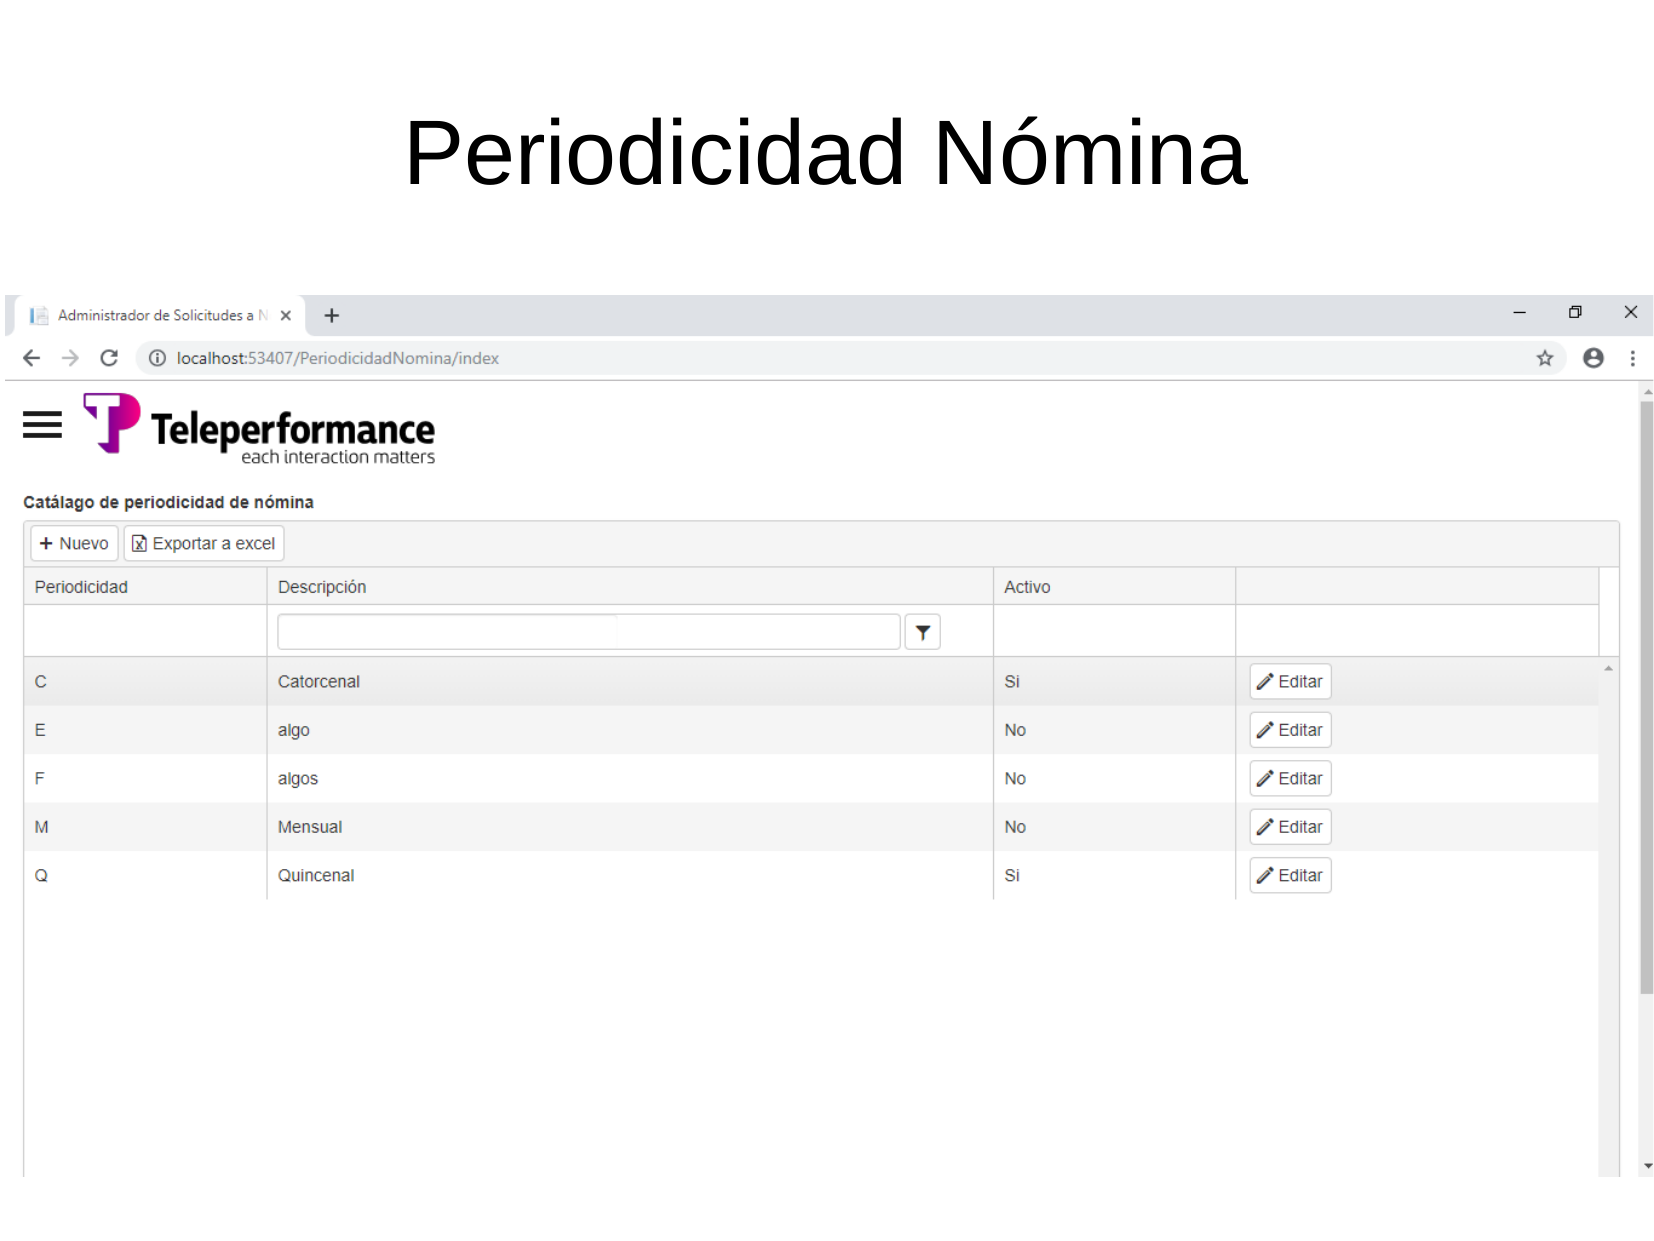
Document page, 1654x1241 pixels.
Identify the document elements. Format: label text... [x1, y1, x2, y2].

title Periodicidad Nómina [82, 49, 1571, 257]
picture [5, 295, 1654, 1177]
